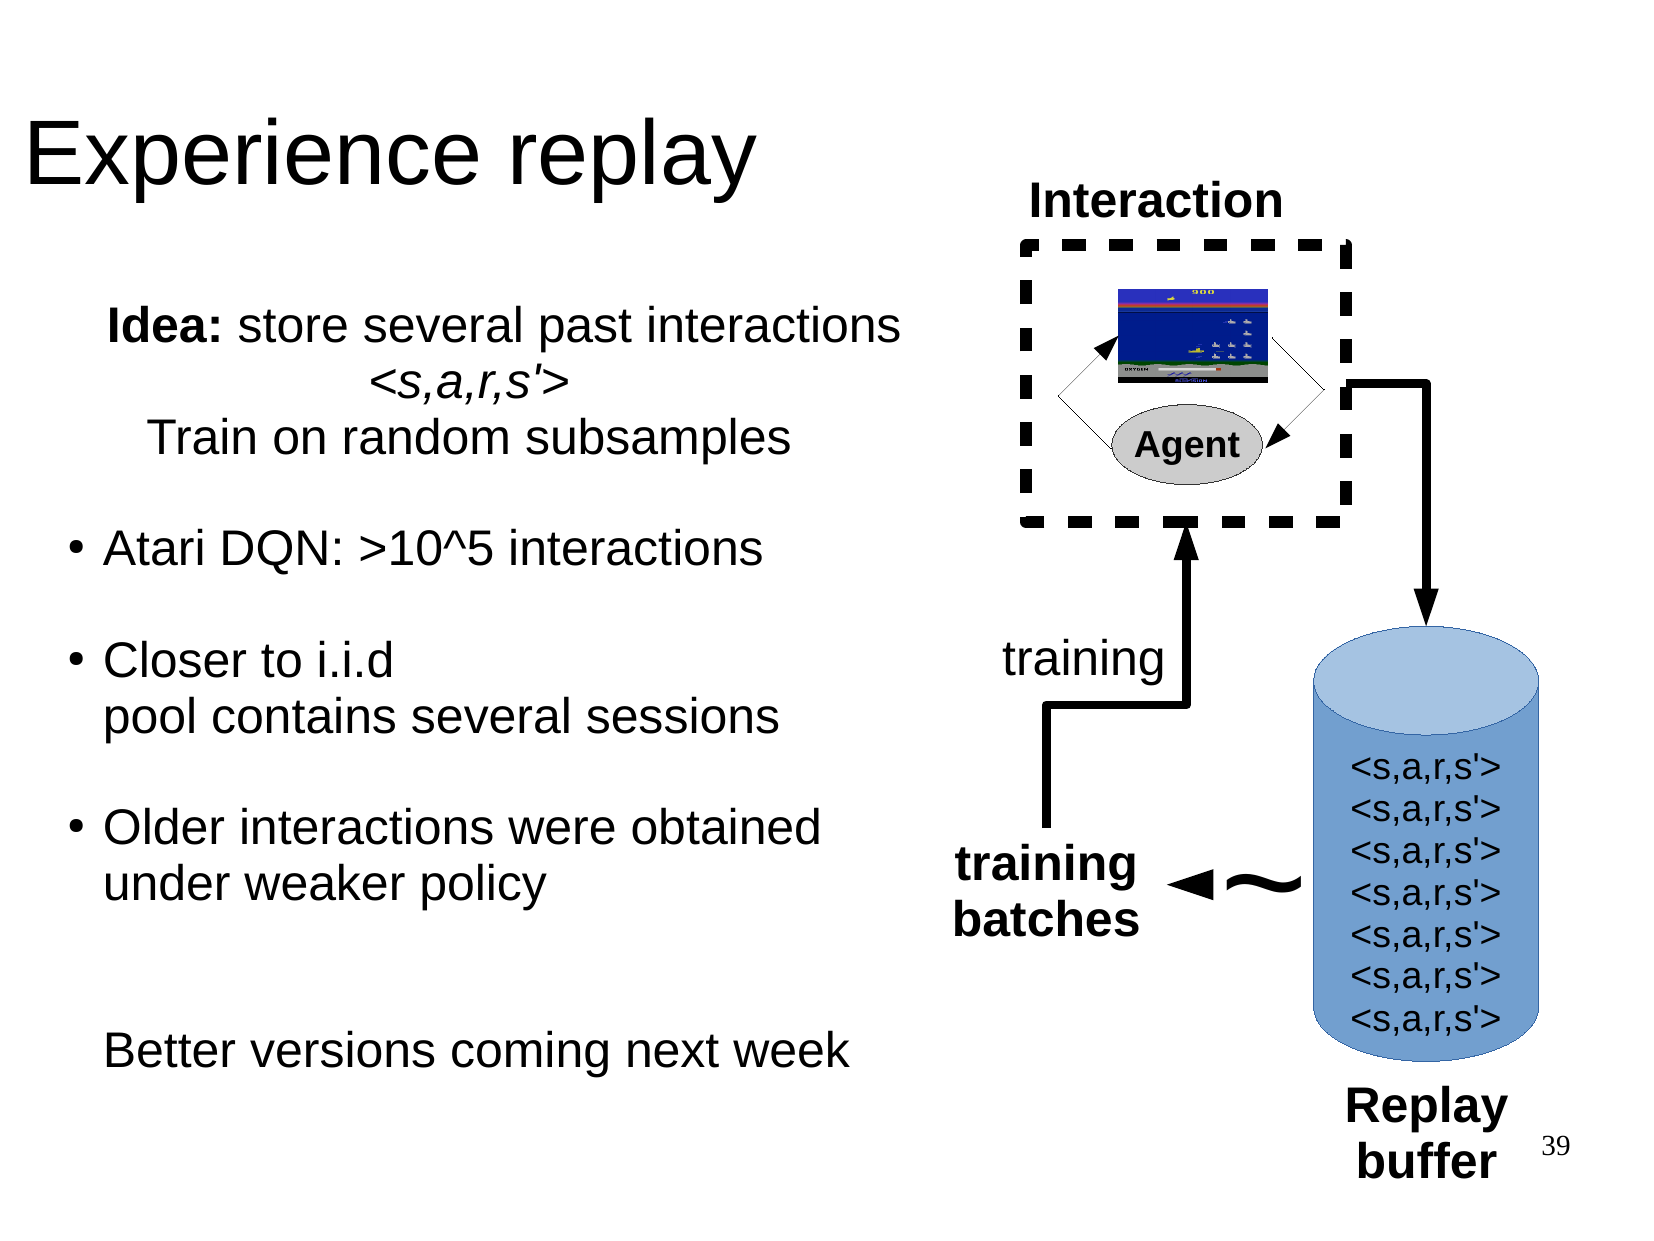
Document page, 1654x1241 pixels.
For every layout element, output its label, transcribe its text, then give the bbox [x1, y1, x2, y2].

text_box ~ [1205, 790, 1323, 973]
text_box Replay buffer [1329, 1070, 1524, 1198]
text_box <s,a,r,s'> <s,a,r,s'> <s,a,r,s'> <s,a,r,s'> <s,a,r,s'> <s,a,r,s'> <s,a,r,s'> [1313, 685, 1539, 1062]
title Experience replay [23, 49, 1512, 257]
text_box Interaction [1013, 164, 1300, 236]
text_box training batches [928, 828, 1165, 956]
text_box training [977, 622, 1191, 736]
picture [1118, 289, 1268, 383]
text_box [1026, 257, 1346, 523]
text_box Agent [1111, 404, 1263, 485]
text_box Idea: store several past interactions <s,a,r,s'> Train on random subsamples Atari DQN: >10^5 interactions Closer to i.i.d pool contains several sessions Older interactions were obtained under weaker policy Better versions coming next week [17, 234, 921, 1165]
